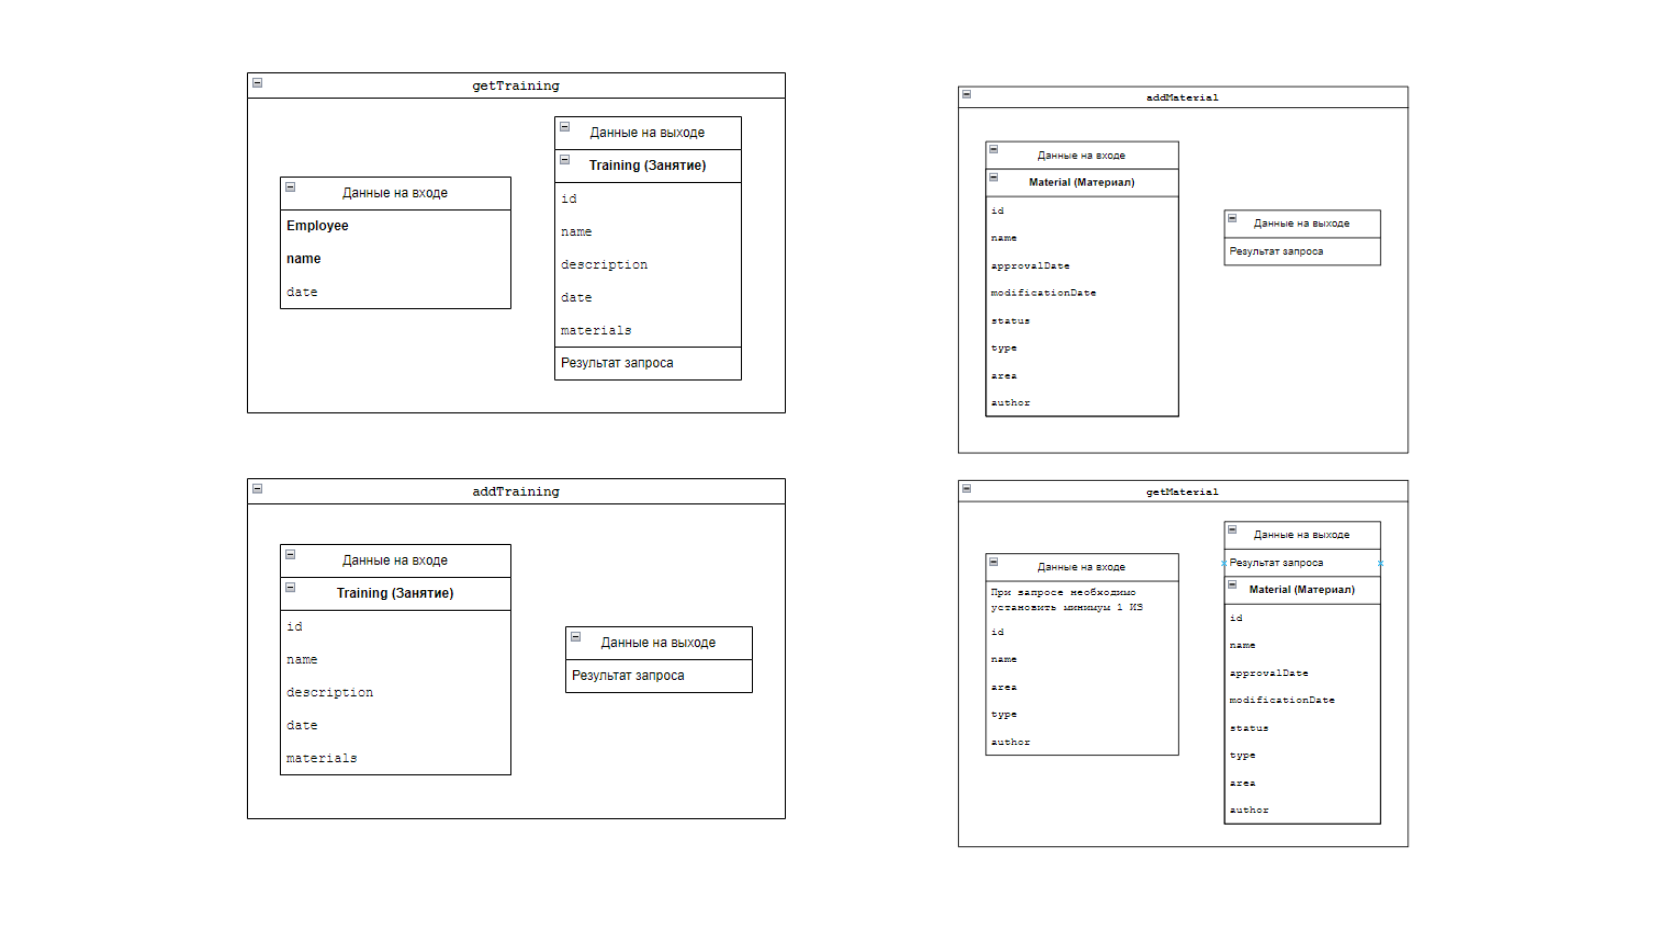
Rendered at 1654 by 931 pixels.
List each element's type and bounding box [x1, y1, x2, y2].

picture [236, 57, 798, 827]
picture [944, 64, 1418, 857]
